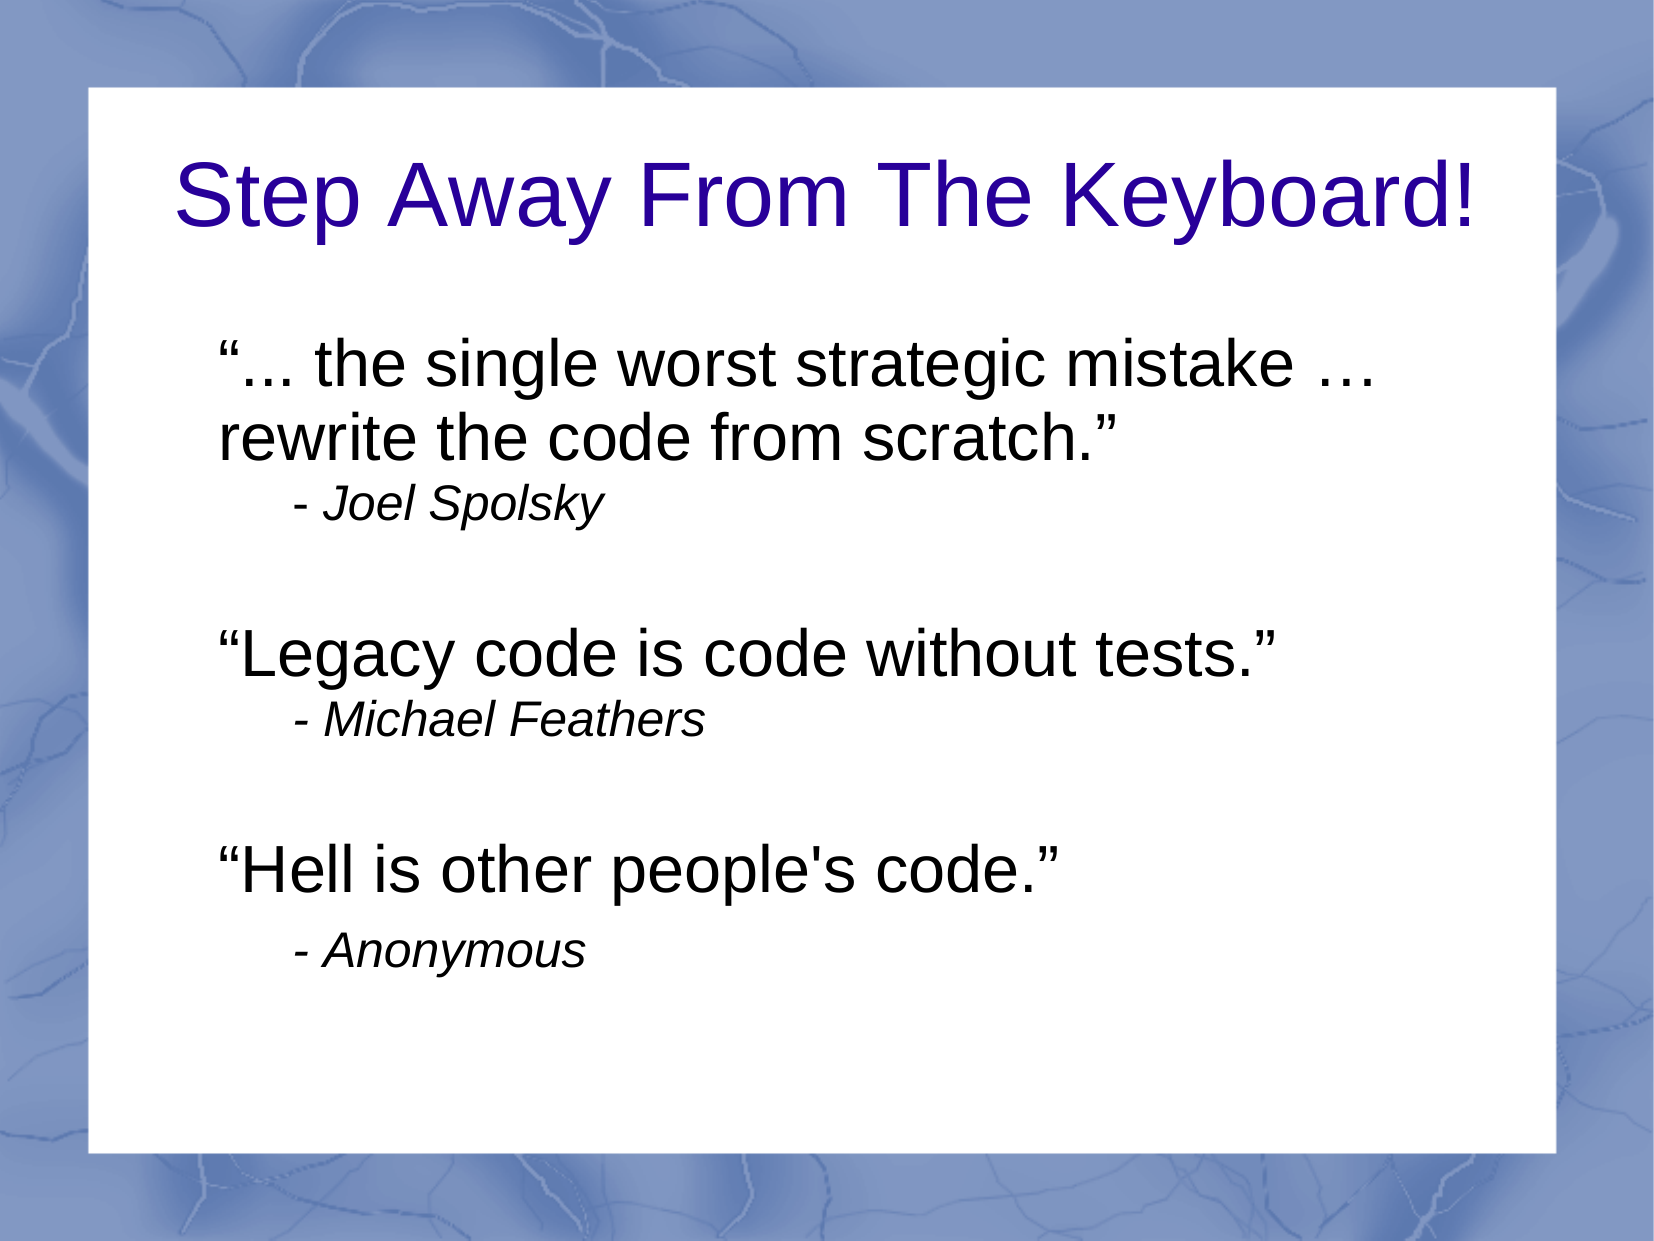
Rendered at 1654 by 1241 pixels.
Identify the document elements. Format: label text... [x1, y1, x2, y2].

list “... the single worst strategic mistake … rewrite the code from scratch.” - Joel Spolsky “Legacy code is code without tests.” - Michael Feathers “Hell is other people's code.” - Anonymous [147, 325, 1506, 982]
title Step Away From The Keyboard! [118, 98, 1536, 291]
picture [0, 0, 1654, 1241]
